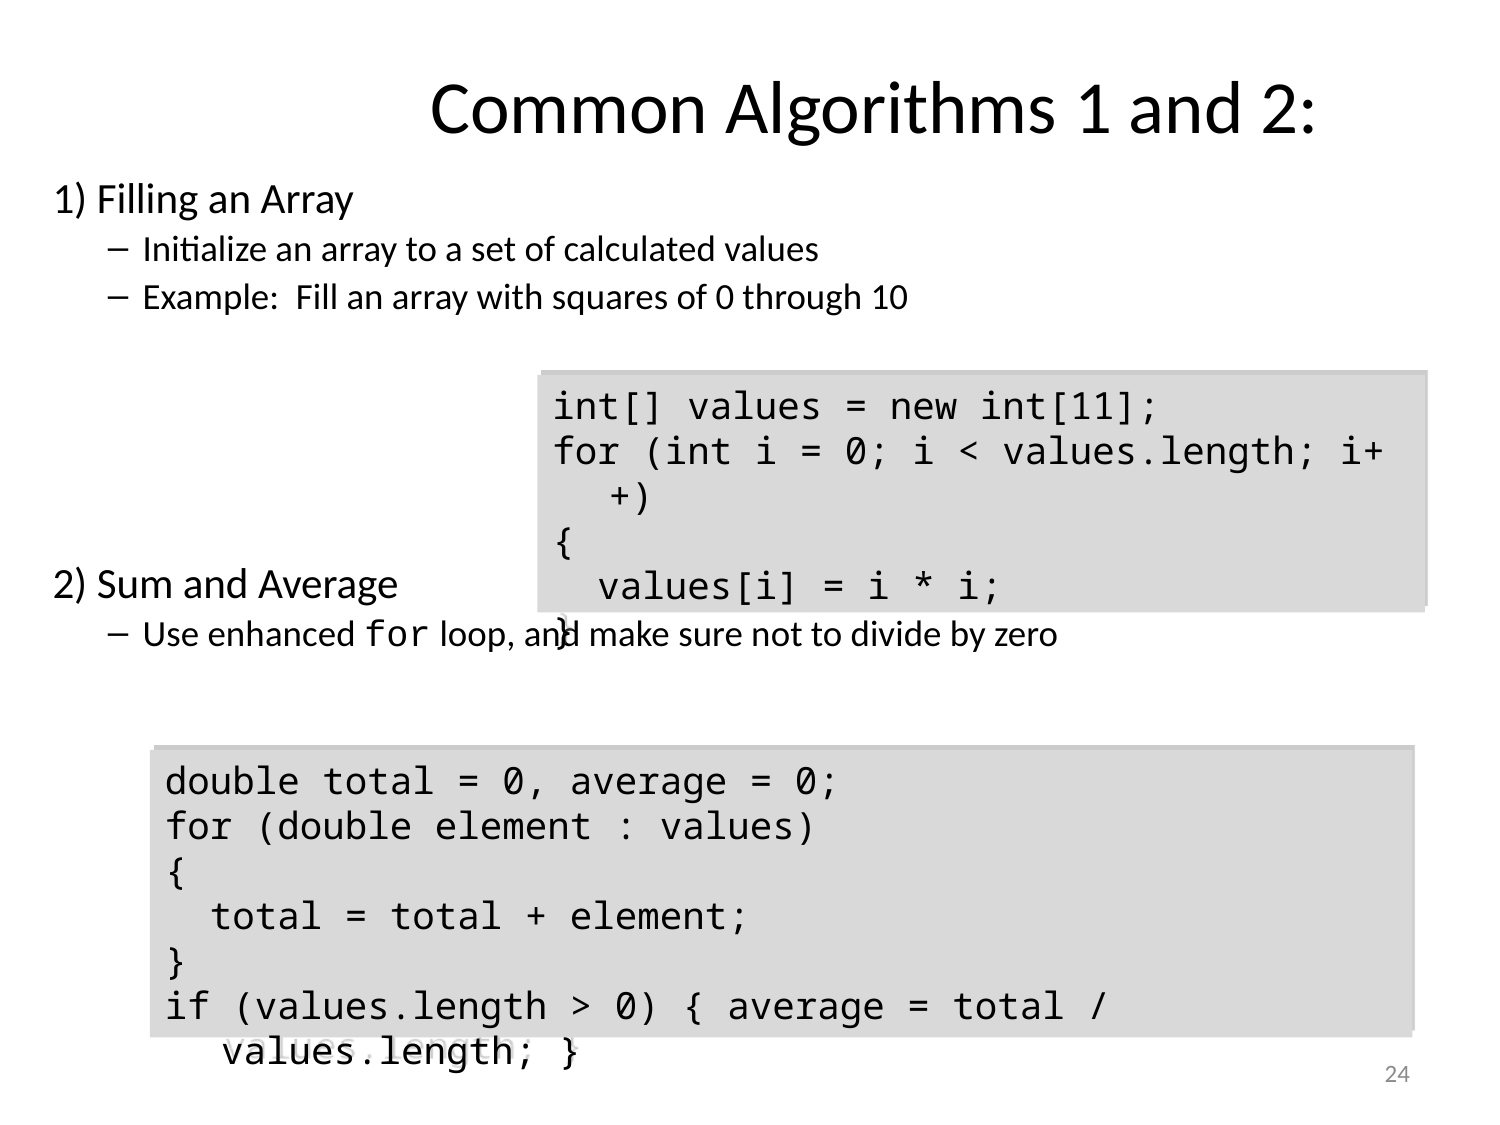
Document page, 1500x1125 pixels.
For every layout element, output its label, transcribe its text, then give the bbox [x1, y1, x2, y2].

text_box double total = 0, average = 0; for (double element : values) { total = total + element; } if (values.length > 0) { average = total / values.length; } [149, 749, 1413, 1038]
text_box int[] values = new int[11]; for (int i = 0; i < values.length; i++) { values[i] = i * i; } [537, 374, 1425, 613]
list 1) Filling an Array Initialize an array to a set of calculated values Example: Fill an array with squares of 0 through 10 2) Sum and Average Use enhanced for loop, and make sure not to divide by zero [37, 162, 1425, 663]
title Common Algorithms 1 and 2: [275, 45, 1475, 163]
slide_number <number> [1074, 1042, 1425, 1103]
